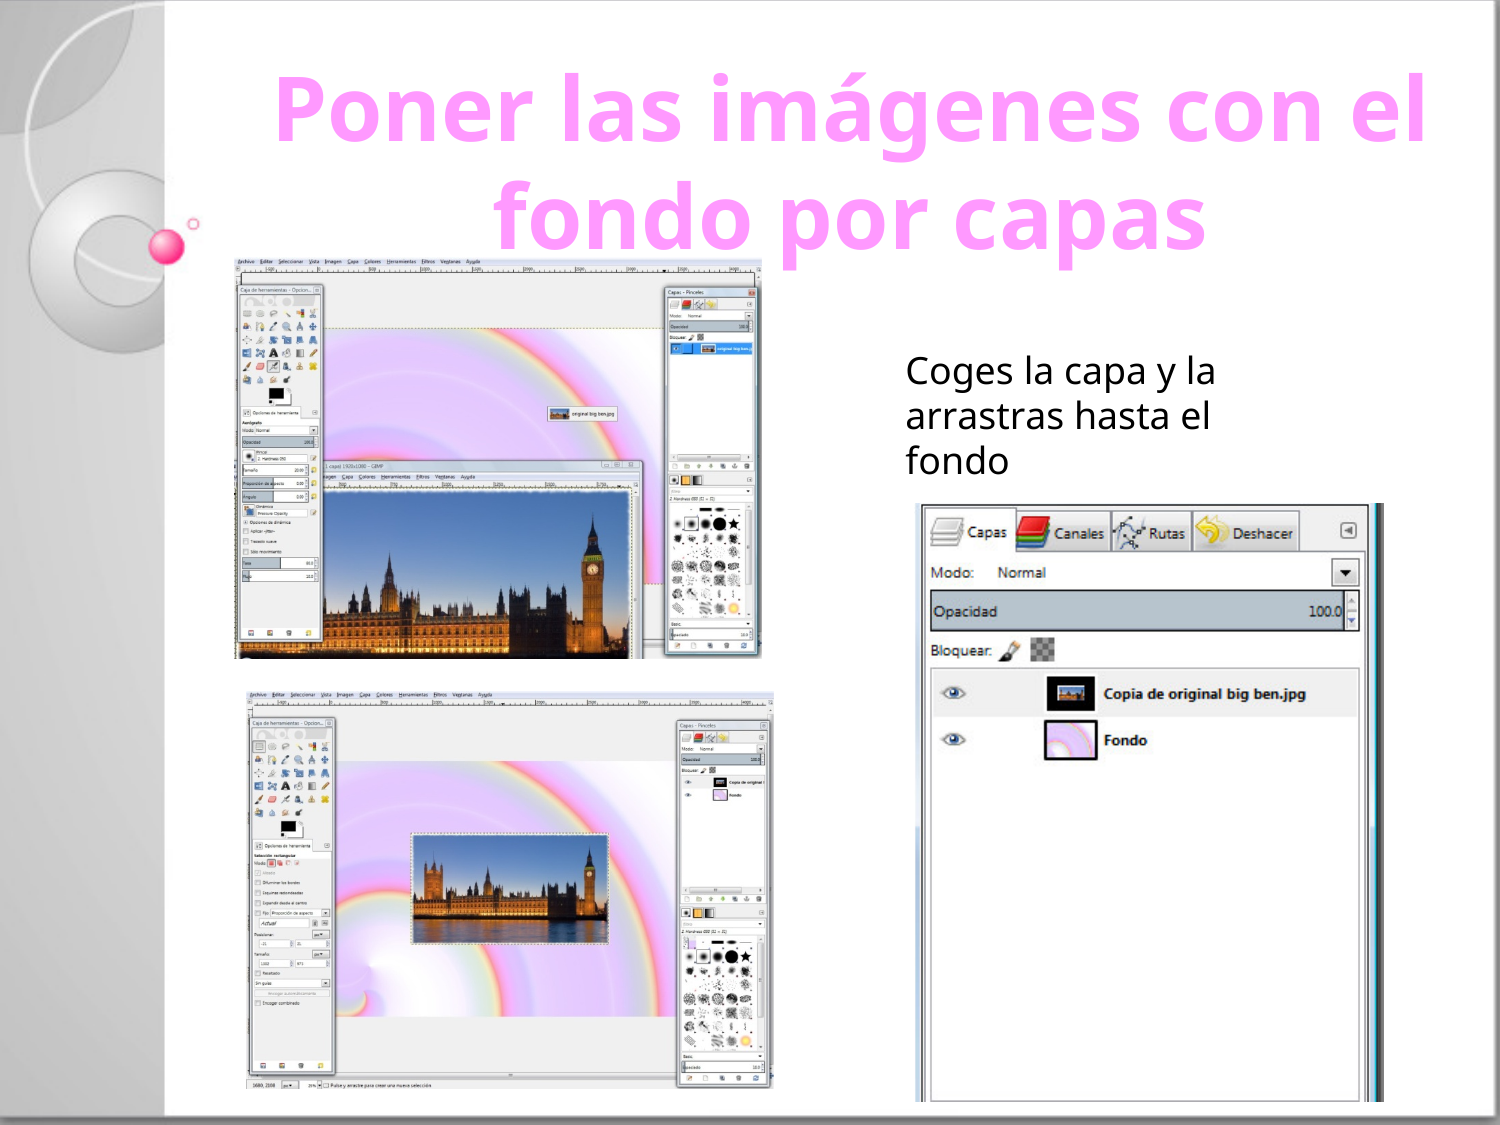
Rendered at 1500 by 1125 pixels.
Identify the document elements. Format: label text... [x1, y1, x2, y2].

picture [0, 0, 1500, 1125]
title Poner las imágenes con el fondo por capas [235, 45, 1466, 233]
text_box Coges la capa y la arrastras hasta el fondo [890, 339, 1336, 490]
